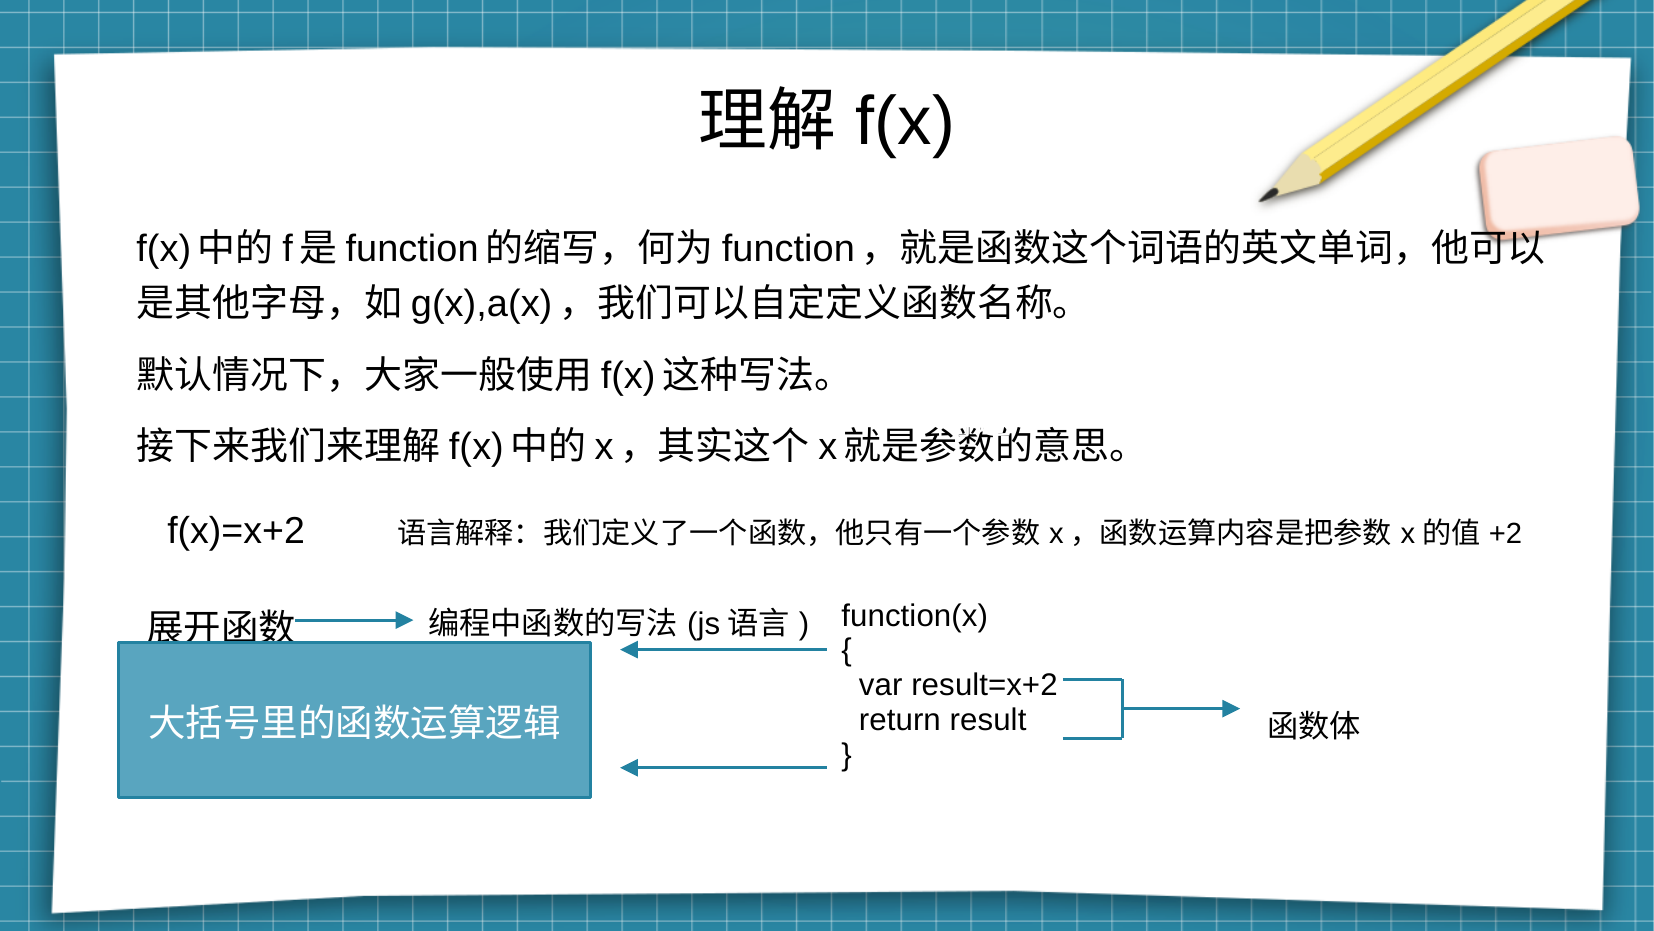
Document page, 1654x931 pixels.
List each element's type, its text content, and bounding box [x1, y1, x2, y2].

picture [0, 0, 1654, 931]
text_box 大括号里的函数运算逻辑 [118, 642, 591, 798]
text_box 语言解释：我们定义了一个函数，他只有一个参数x，函数运算内容是把参数x的值+2 [324, 501, 1595, 562]
text_box 展开函数 [118, 590, 325, 642]
text_box f(x)=x+2 [118, 501, 324, 559]
text_box 阿达 [856, 383, 1093, 437]
text_box 函数体 [1240, 679, 1388, 768]
title 理解f(x) [82, 37, 1571, 193]
list f(x)中的f是function的缩写，何为function，就是函数这个词语的英文单词，他可以是其他字母，如g(x),a(x)，我们可以自定定义函数名称。 默认情况下，大家一般使用f(x)这种写法。 接下来我们来理解f(x)中的x，其实这个x就是参数的意思。 [82, 217, 1565, 473]
text_box function(x) { var result=x+2 return result } [826, 590, 1093, 779]
text_box 编程中函数的写法(js语言) [413, 590, 1004, 641]
